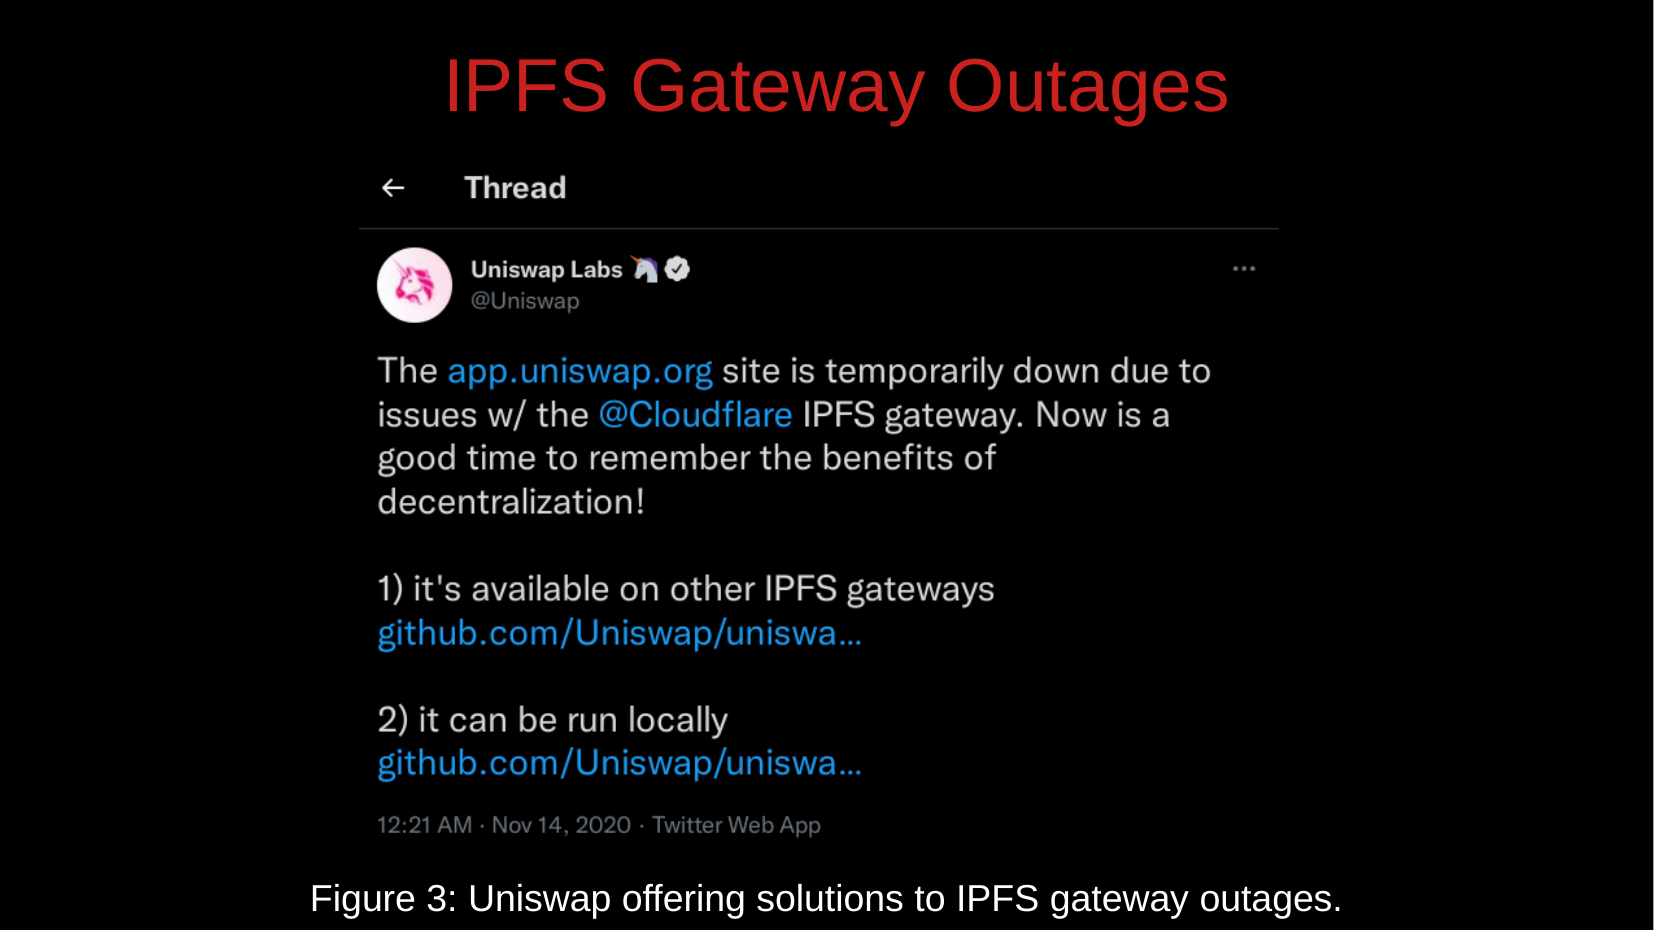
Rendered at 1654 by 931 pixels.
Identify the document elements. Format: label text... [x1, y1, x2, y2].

picture [359, 149, 1279, 856]
text_box IPFS Gateway Outages [0, 36, 1654, 136]
text_box Figure 3: Uniswap offering solutions to IPFS gateway outages. [0, 870, 1654, 931]
